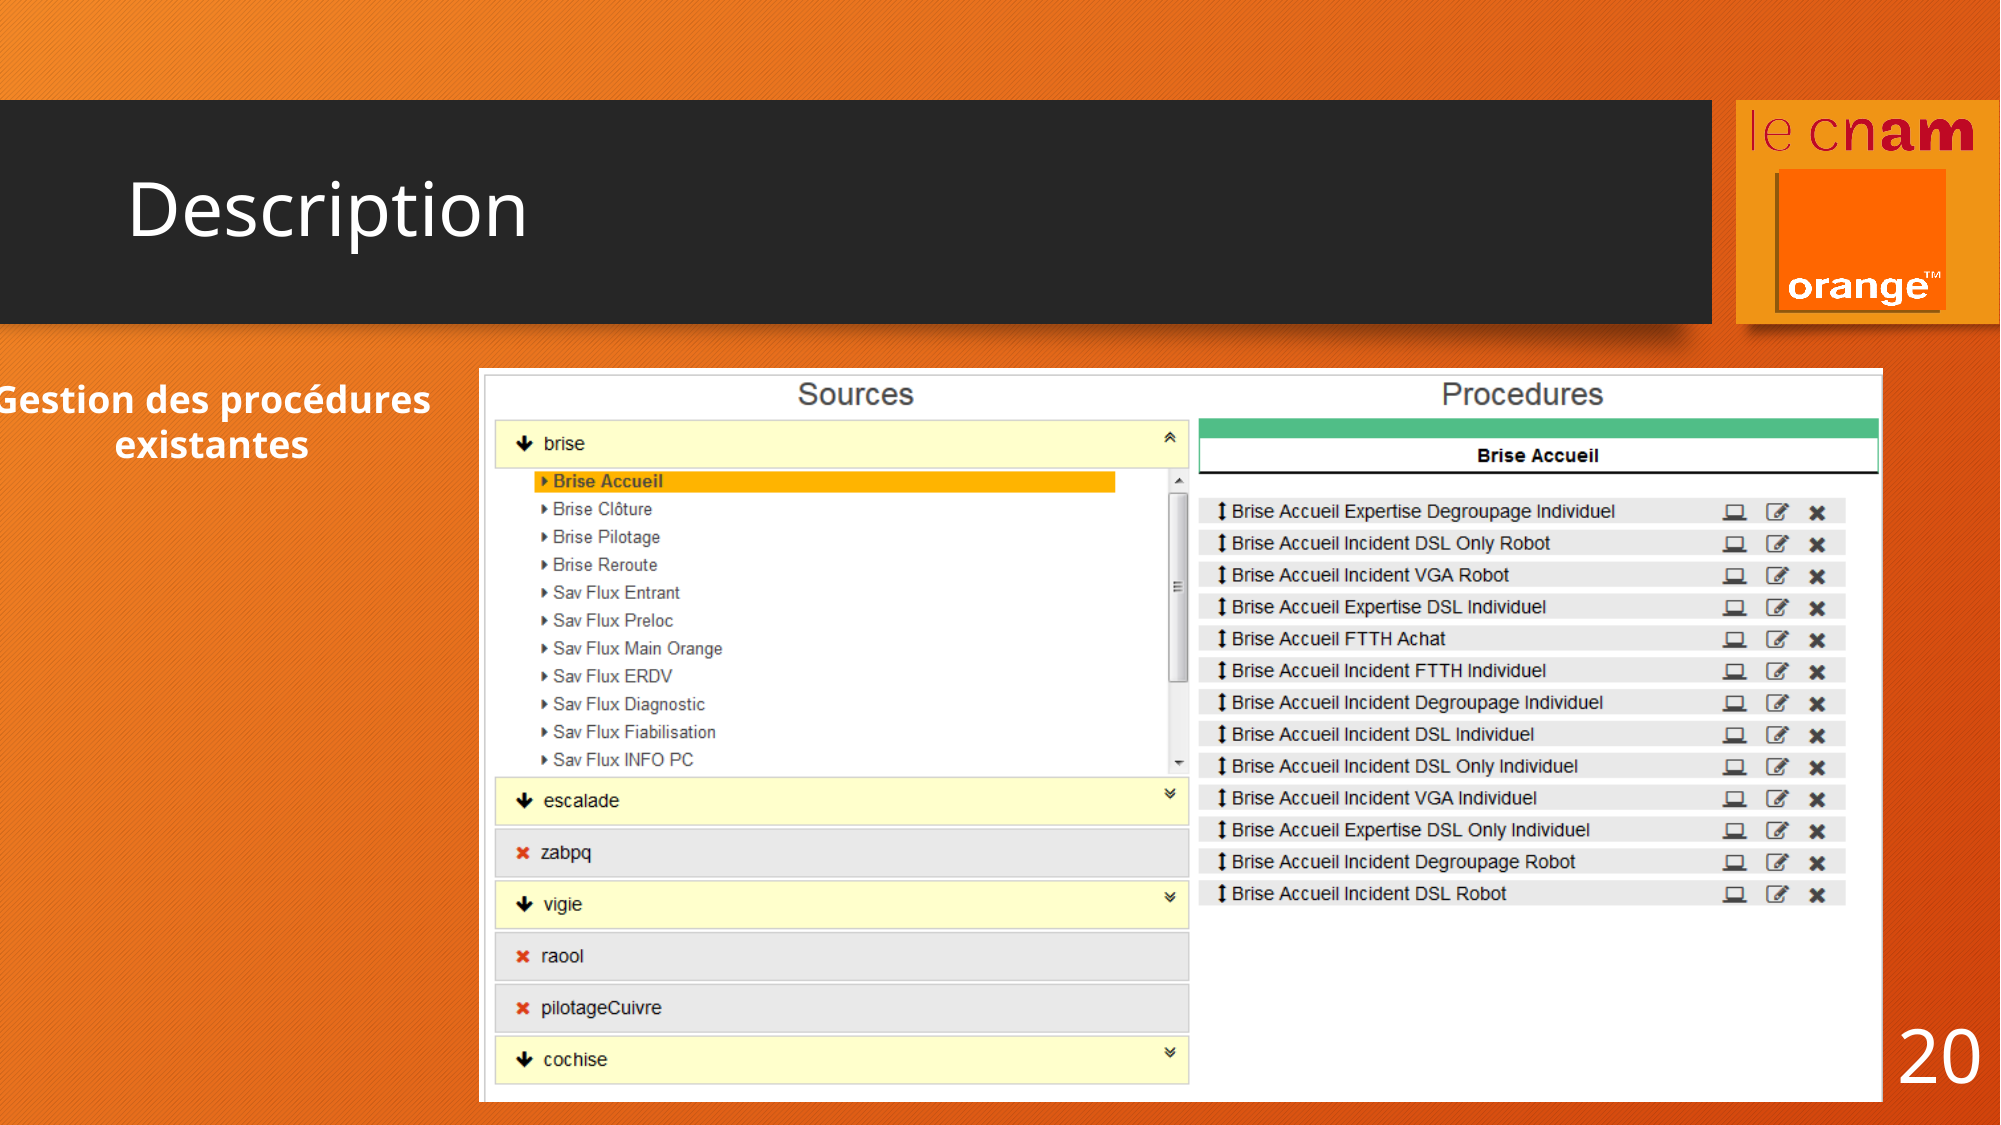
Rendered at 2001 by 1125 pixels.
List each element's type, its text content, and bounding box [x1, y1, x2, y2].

text_box Gestion des procédures existantes [0, 368, 479, 521]
text_box [1882, 970, 2000, 1125]
picture [1752, 110, 1973, 151]
picture [1779, 169, 1946, 310]
title Description [111, 123, 1689, 301]
picture [479, 368, 1883, 1102]
